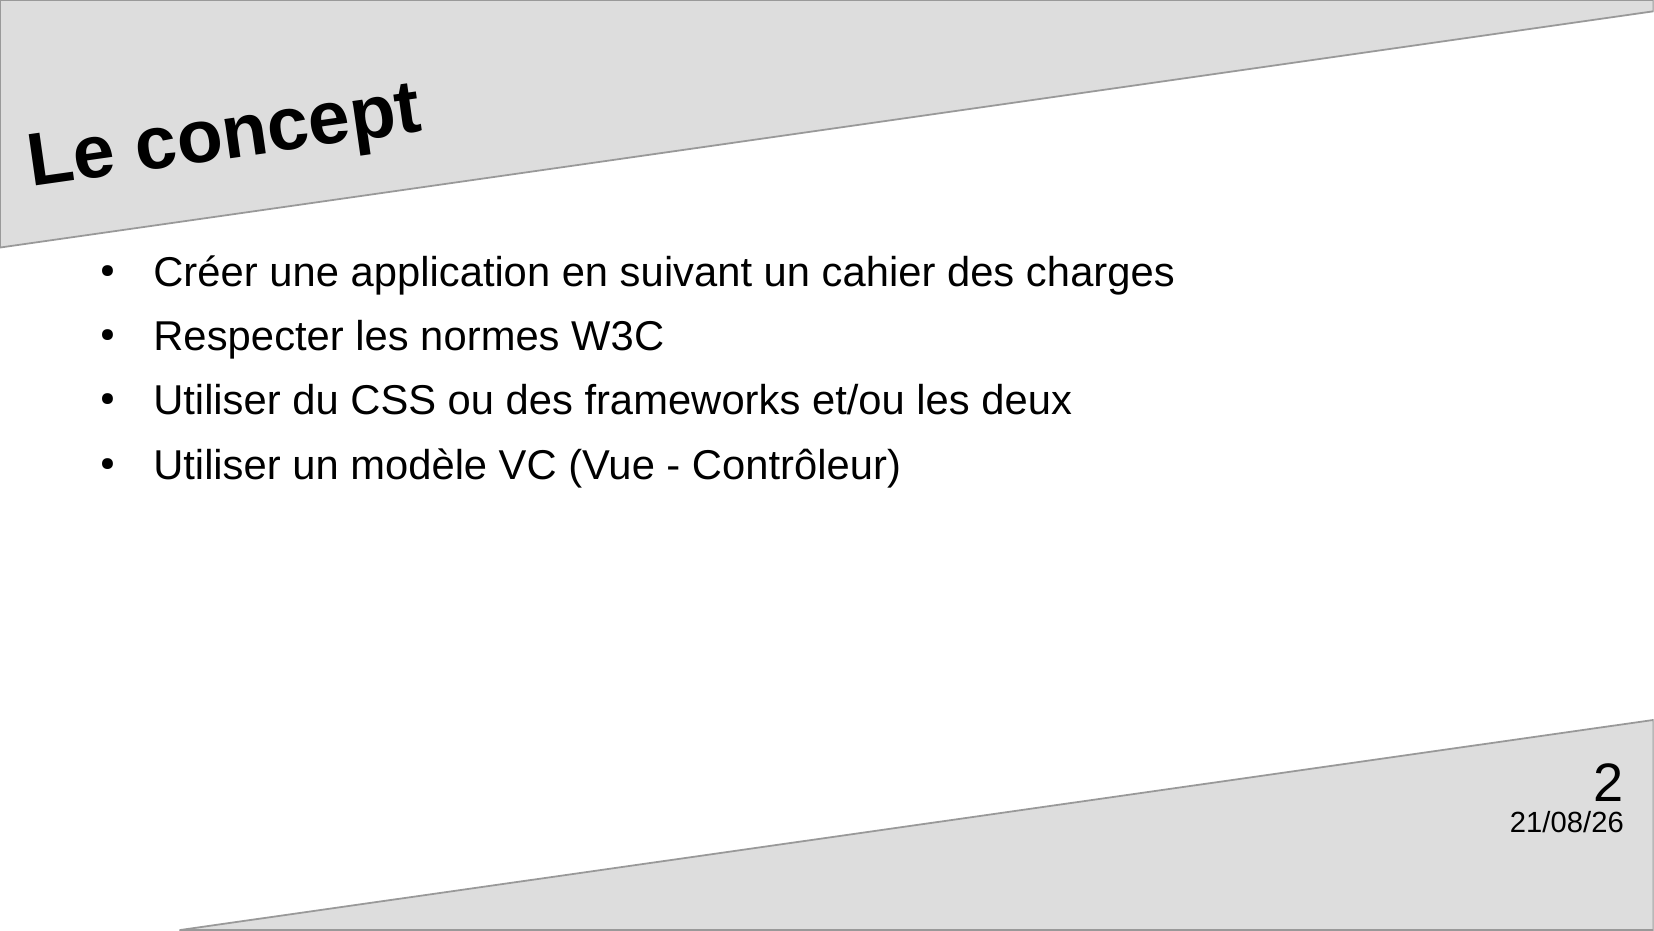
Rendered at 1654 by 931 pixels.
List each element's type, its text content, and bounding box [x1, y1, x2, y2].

list Créer une application en suivant un cahier des charges Respecter les normes W3C Utiliser du CSS ou des frameworks et/ou les deux Utiliser un modèle VC (Vue - Contrôleur) [82, 248, 1538, 789]
title Le concept [16, 0, 1501, 239]
